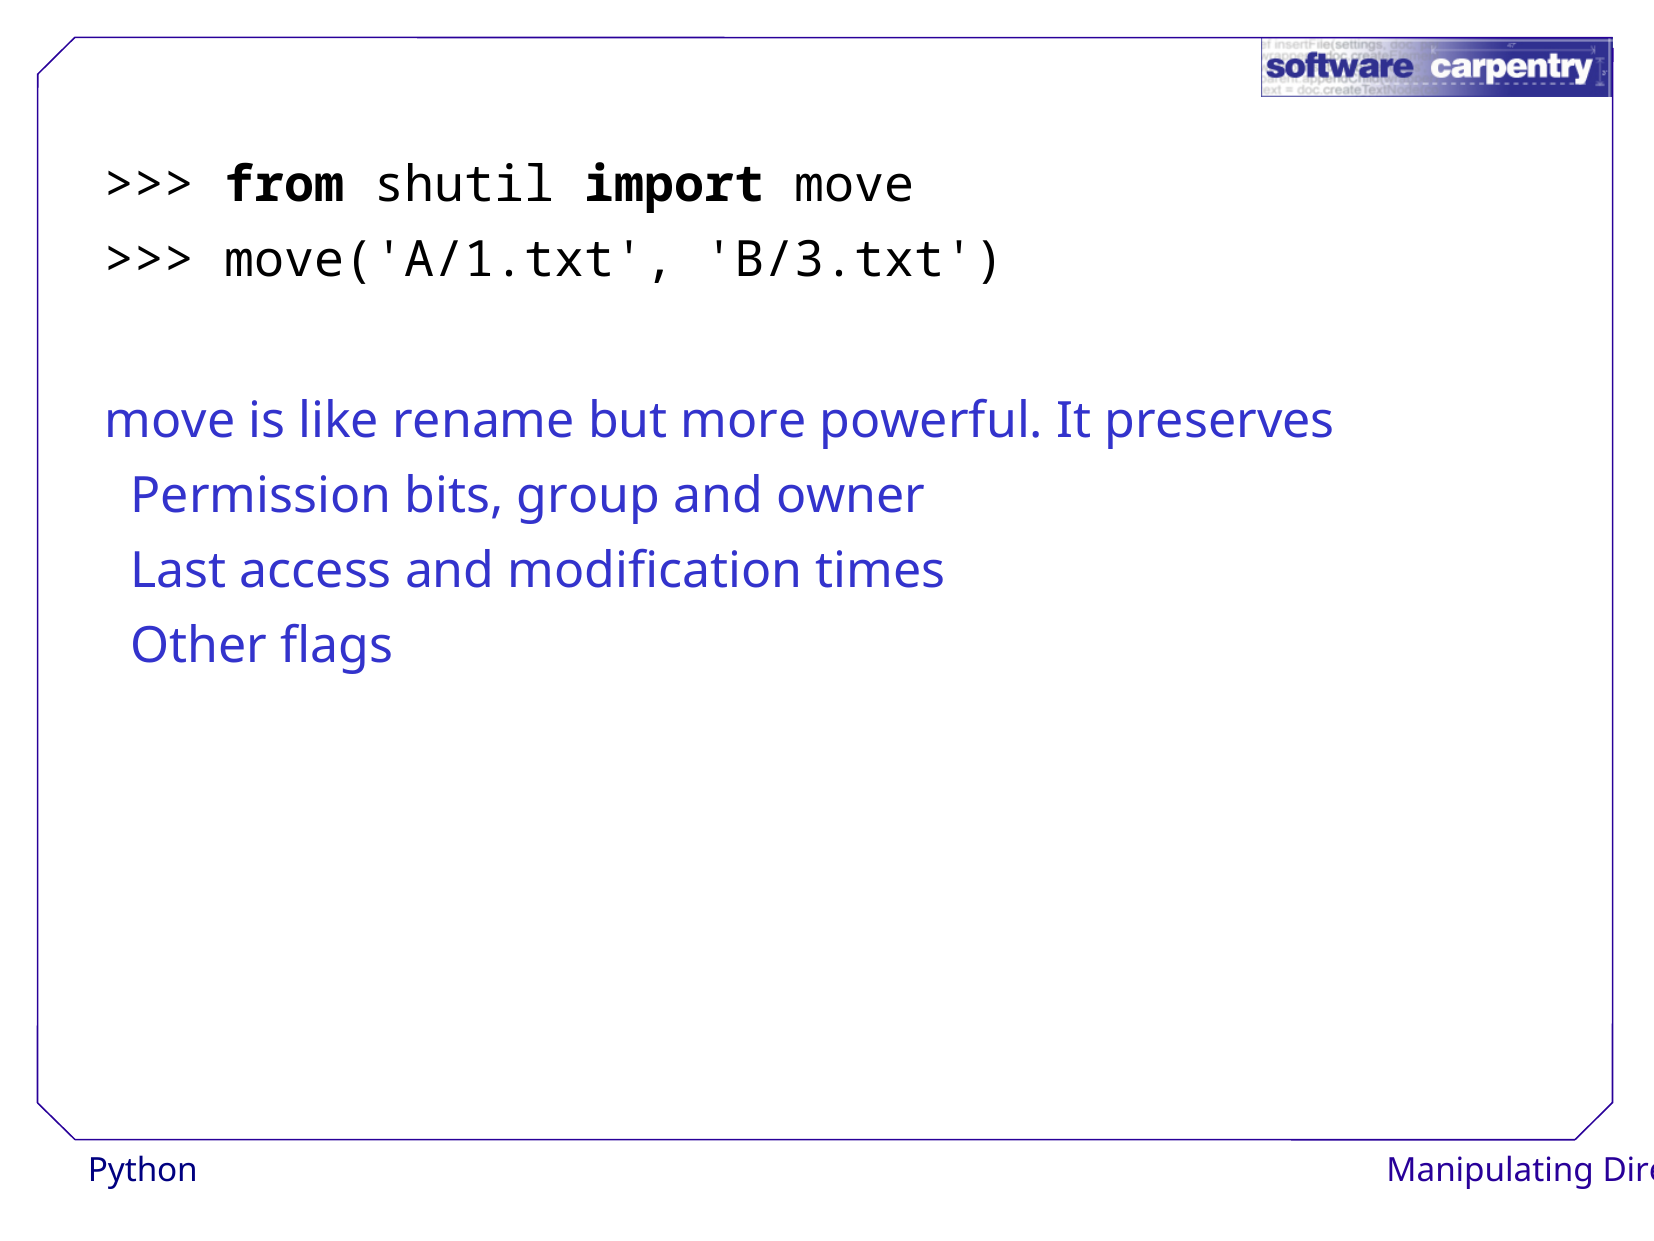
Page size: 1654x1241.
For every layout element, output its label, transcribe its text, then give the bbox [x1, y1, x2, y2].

text_box >>> from shutil import move >>> move('A/1.txt', 'B/3.txt') [89, 128, 1512, 1037]
text_box move is like rename but more powerful. It preserves Permission bits, group and owner Last access and modification times Other flags [89, 364, 809, 460]
picture [1261, 39, 1613, 97]
